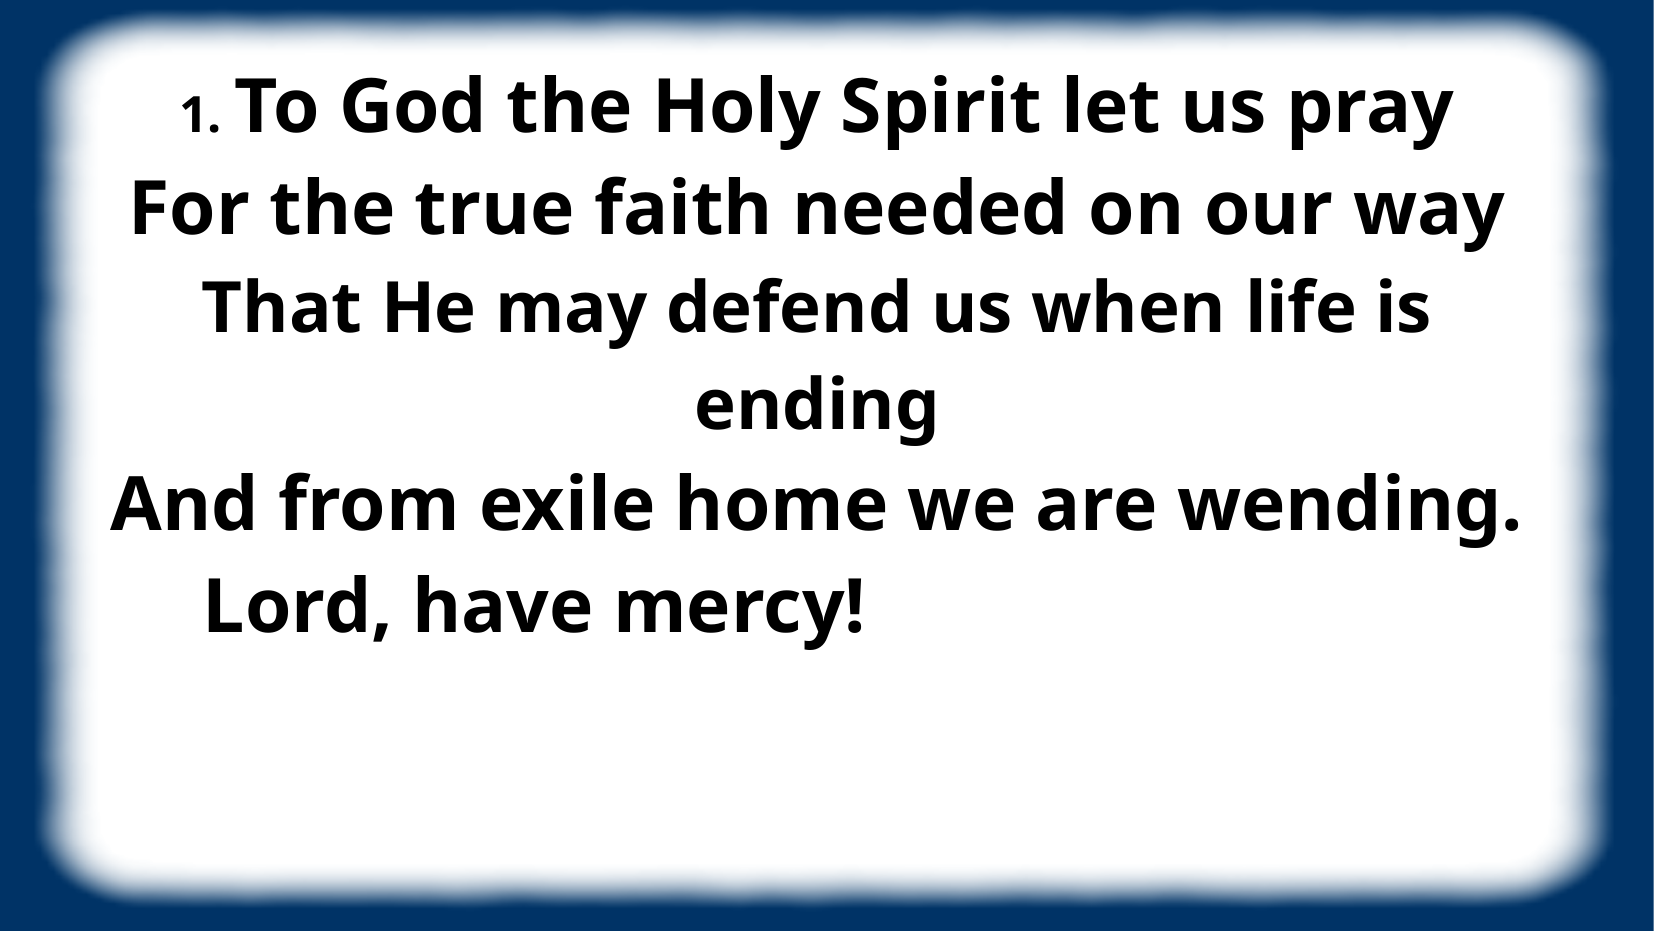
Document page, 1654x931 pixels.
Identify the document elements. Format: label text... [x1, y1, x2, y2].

text_box 1. To God the Holy Spirit let us pray For the true faith needed on our way That He may defend us when life is ending And from exile home we are wending. Lord, have mercy! [90, 45, 1546, 554]
picture [0, 0, 1654, 931]
